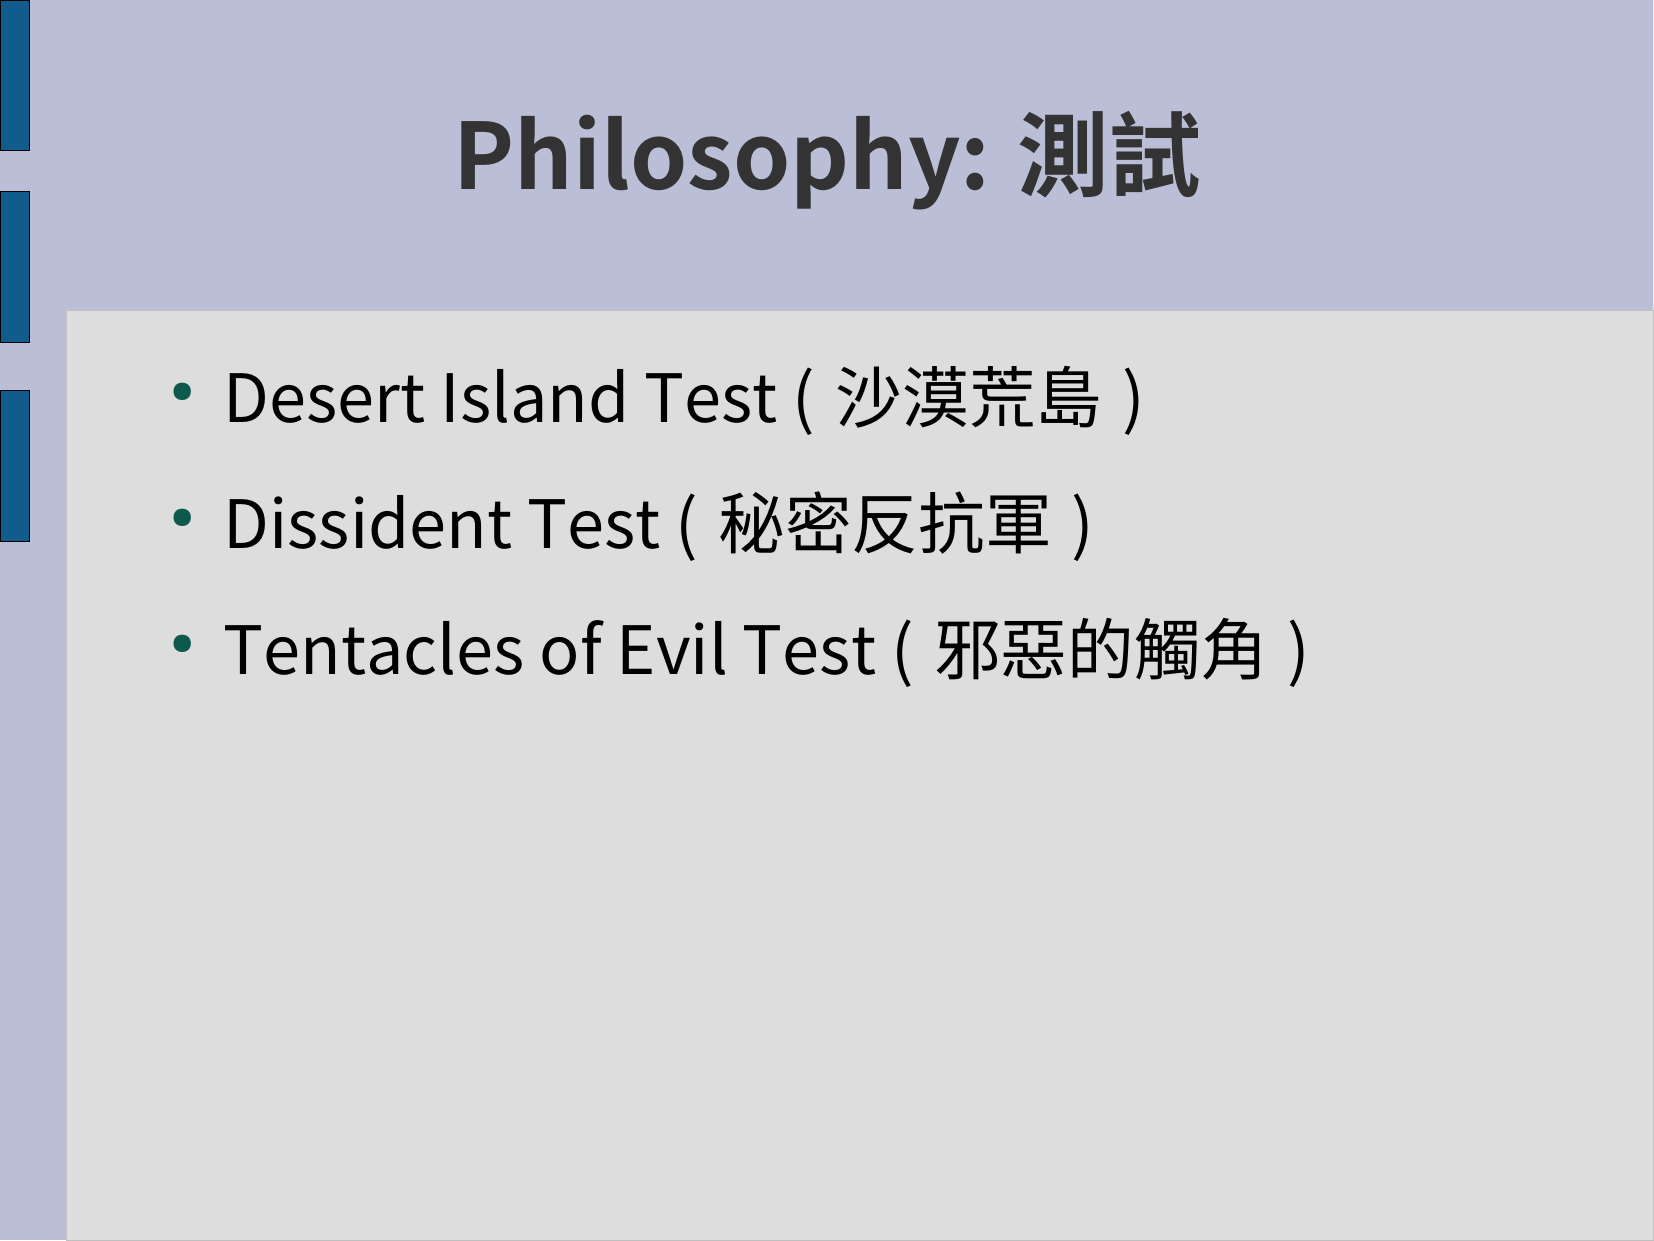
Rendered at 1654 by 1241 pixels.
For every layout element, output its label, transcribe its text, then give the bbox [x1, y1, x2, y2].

list Desert Island Test (沙漠荒島) Dissident Test (秘密反抗軍) Tentacles of Evil Test (邪惡的觸角) [152, 344, 1534, 1127]
title Philosophy:測試 [121, 46, 1534, 254]
